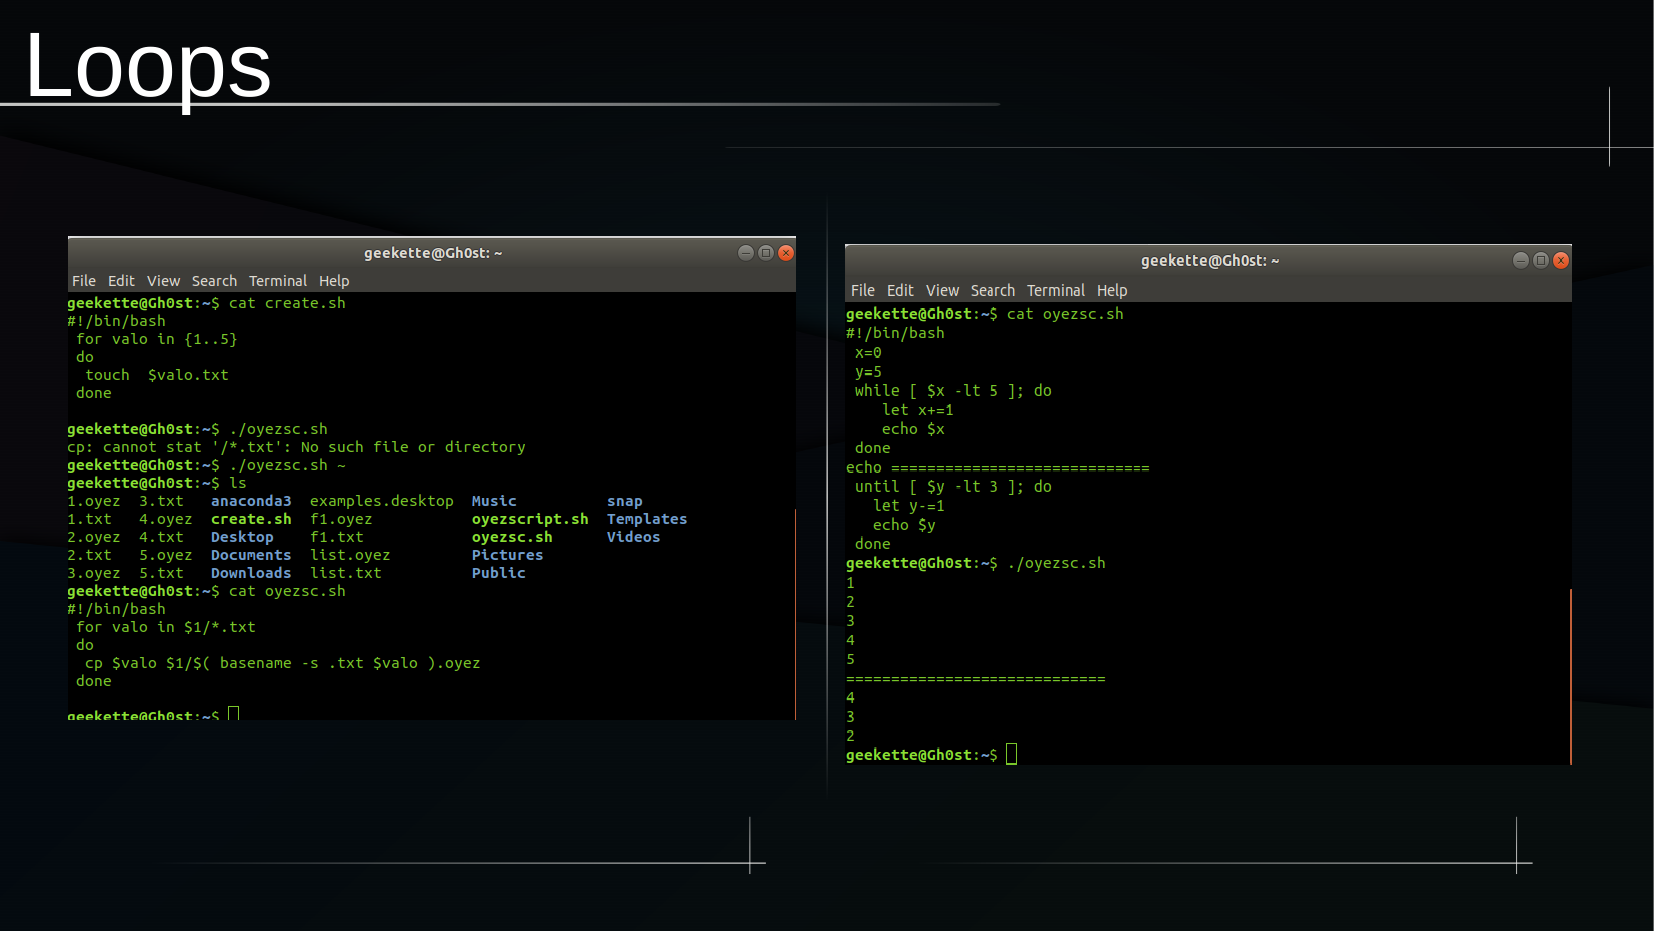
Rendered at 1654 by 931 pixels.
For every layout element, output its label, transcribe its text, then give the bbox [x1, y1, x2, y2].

title Loops [23, 11, 1589, 119]
picture [0, 0, 1654, 931]
